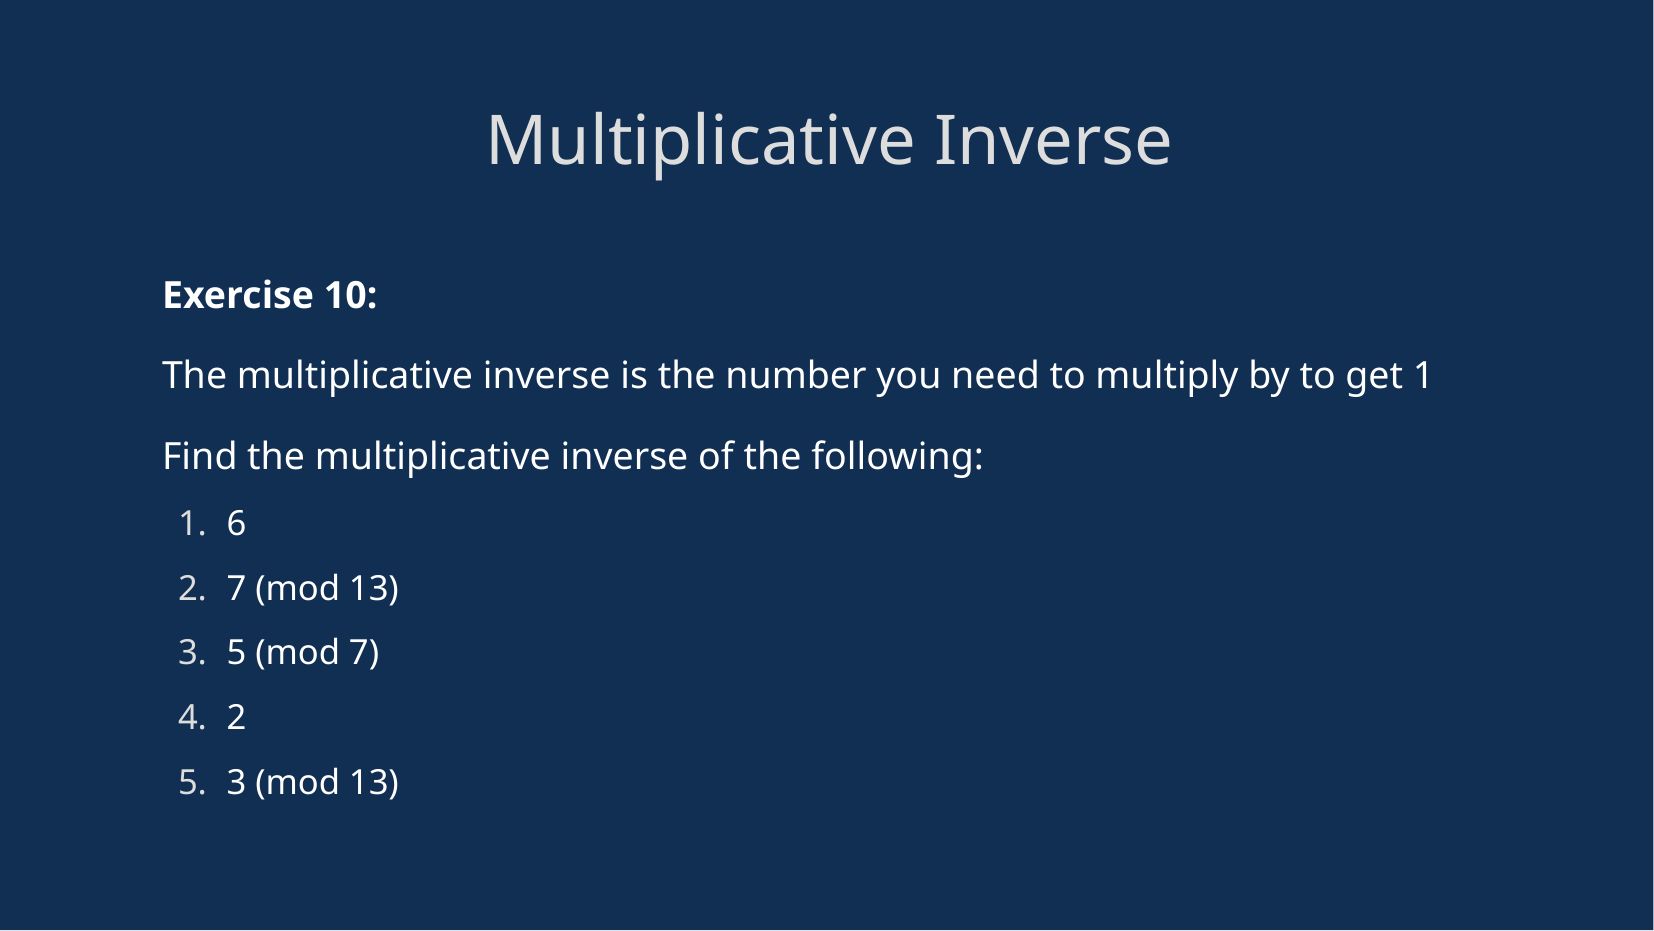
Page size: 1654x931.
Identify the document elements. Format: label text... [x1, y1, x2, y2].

list Exercise 10: The multiplicative inverse is the number you need to multiply by to get 1 Find the multiplicative inverse of the following: 6 7 (mod 13) 5 (mod 7) 2 3 (mod 13) [97, 268, 1563, 806]
title Multiplicative Inverse [97, 56, 1563, 220]
